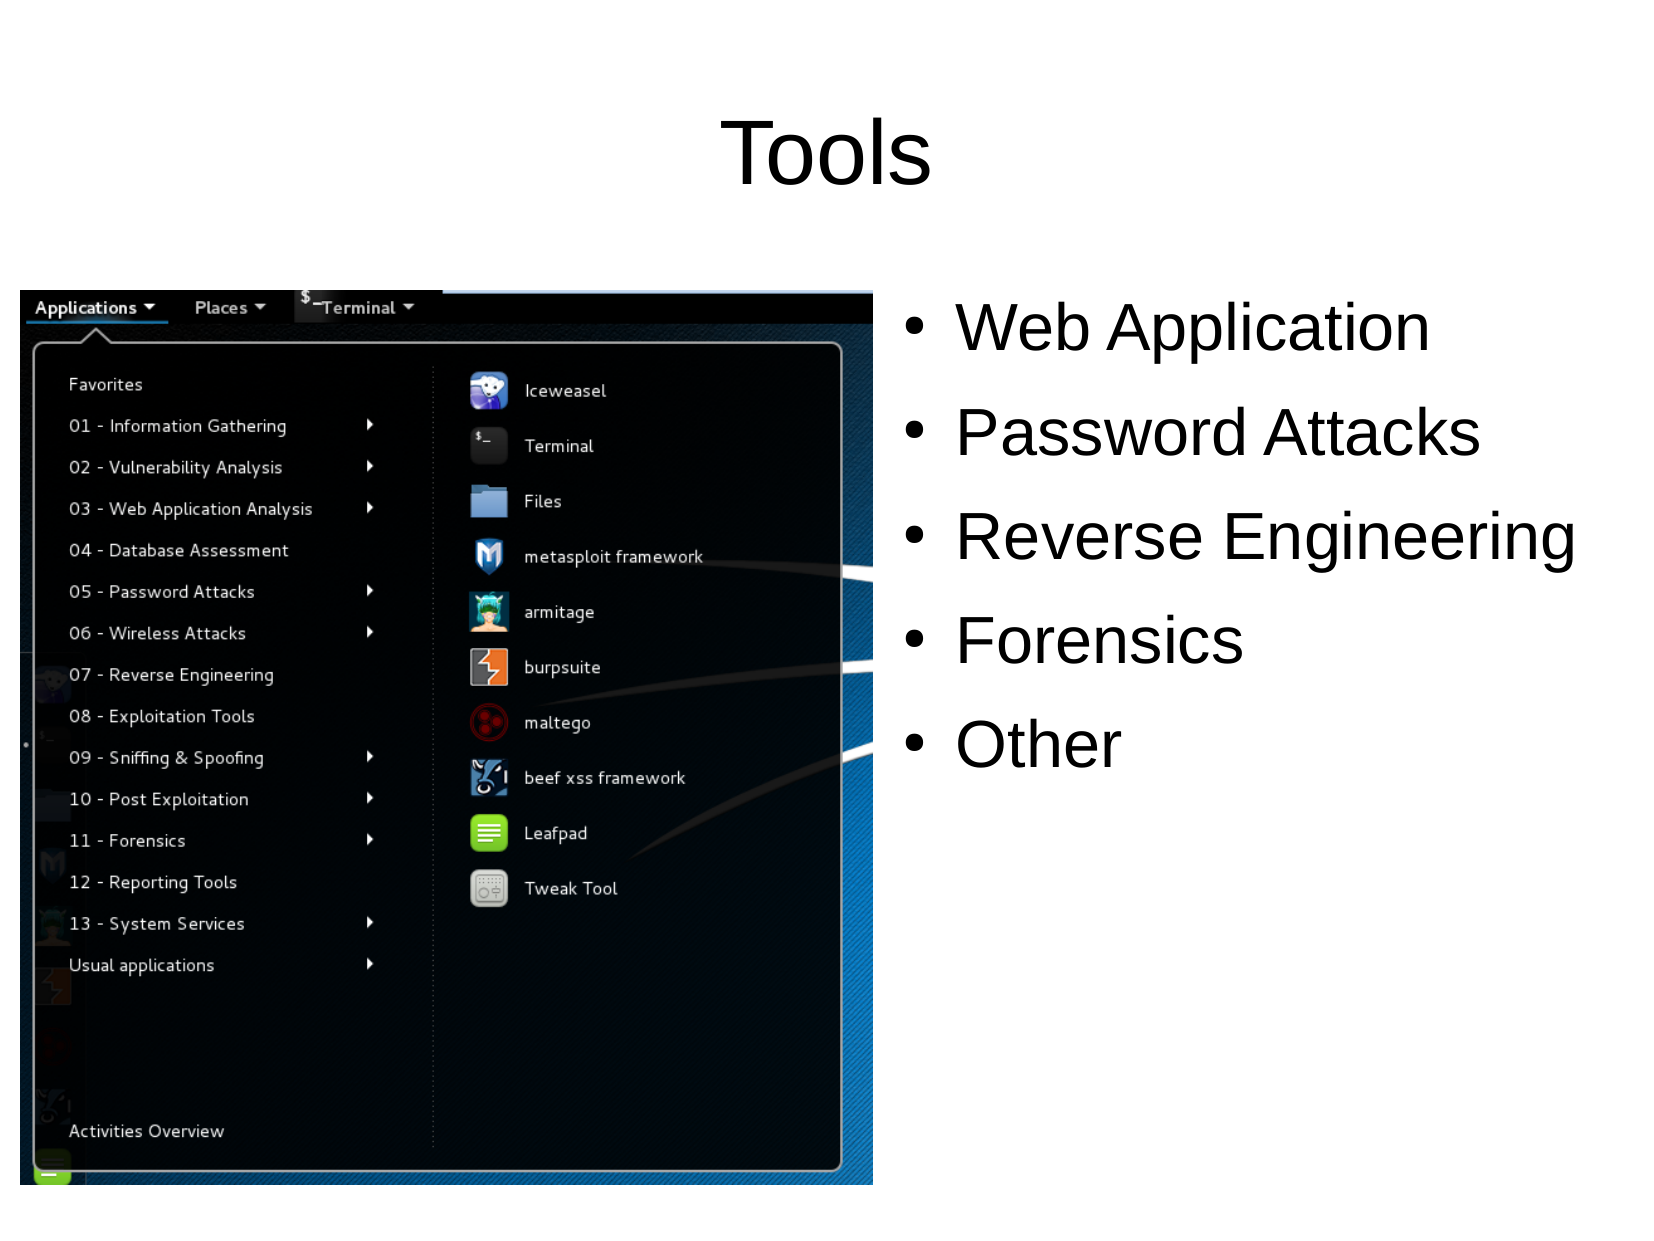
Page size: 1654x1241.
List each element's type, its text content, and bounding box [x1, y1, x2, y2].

title Tools [82, 49, 1571, 257]
picture [20, 290, 873, 1186]
list Web Application Password Attacks Reverse Engineering Forensics Other [885, 290, 1612, 1186]
